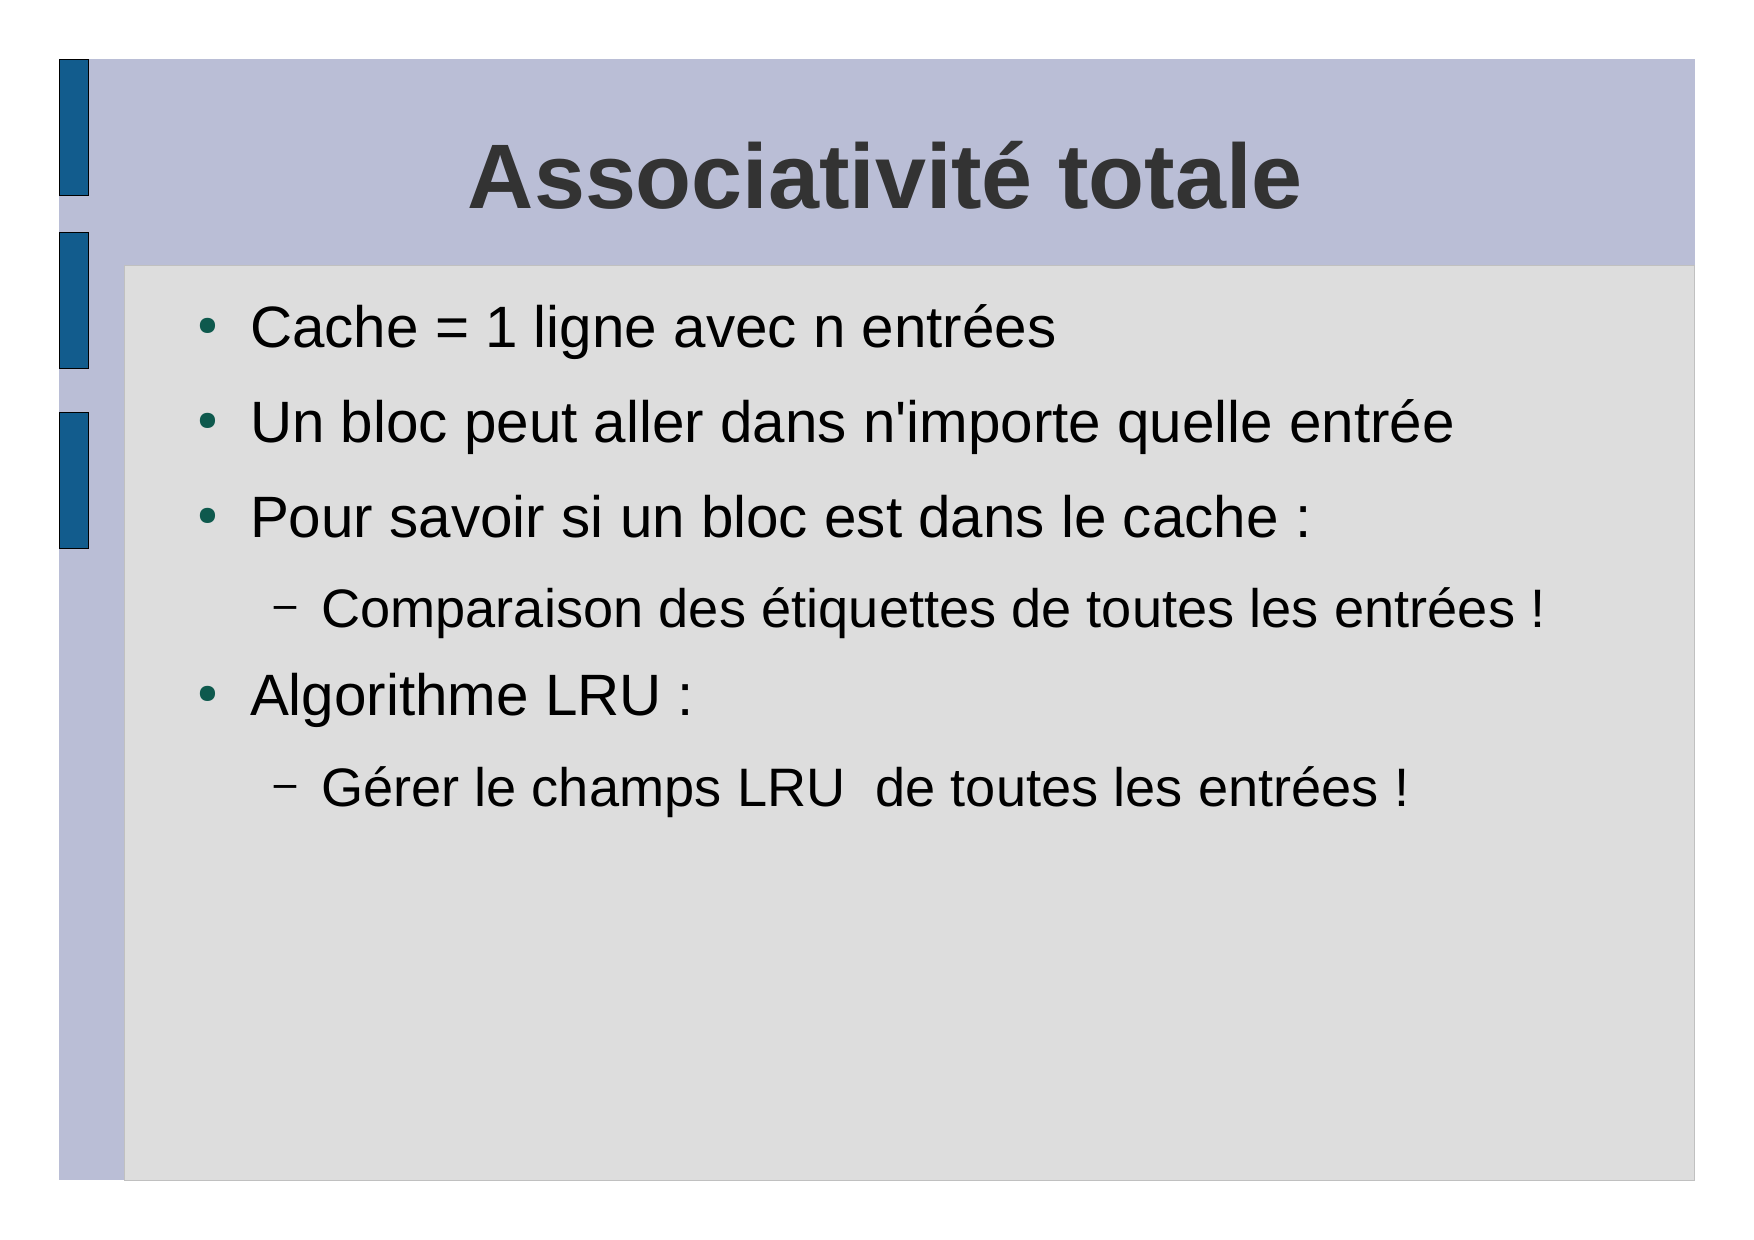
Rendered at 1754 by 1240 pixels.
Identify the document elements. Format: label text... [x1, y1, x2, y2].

title Associativité totale [118, 88, 1654, 266]
list Cache = 1 ligne avec n entrées Un bloc peut aller dans n'importe quelle entrée Pour savoir si un bloc est dans le cache : Comparaison des étiquettes de toutes les entrées ! Algorithme LRU : Gérer le champs LRU de toutes les entrées ! [179, 295, 1577, 1093]
